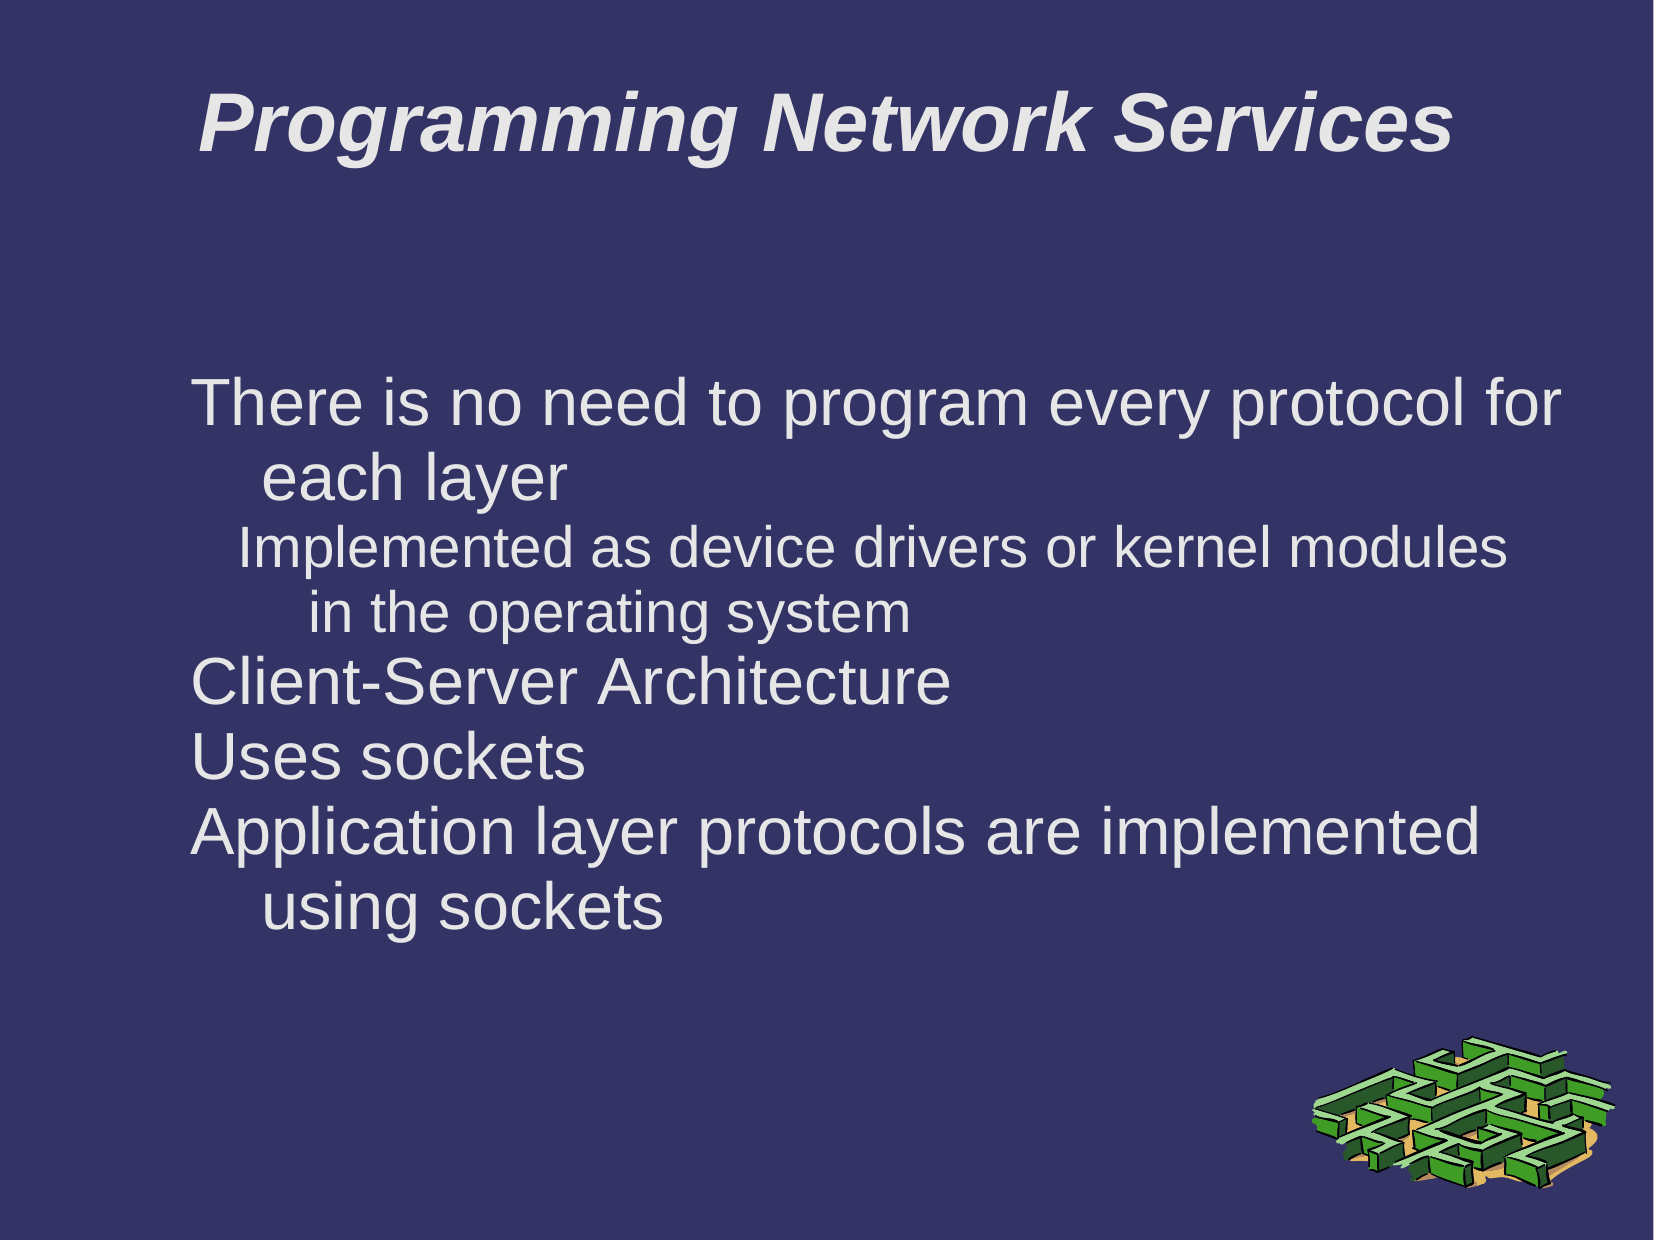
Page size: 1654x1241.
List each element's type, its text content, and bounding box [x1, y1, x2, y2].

title Programming Network Services [121, 19, 1534, 227]
list There is no need to program every protocol for each layer Implemented as device drivers or kernel modules in the operating system Client-Server Architecture Uses sockets Application layer protocols are implemented using sockets [178, 364, 1570, 1147]
